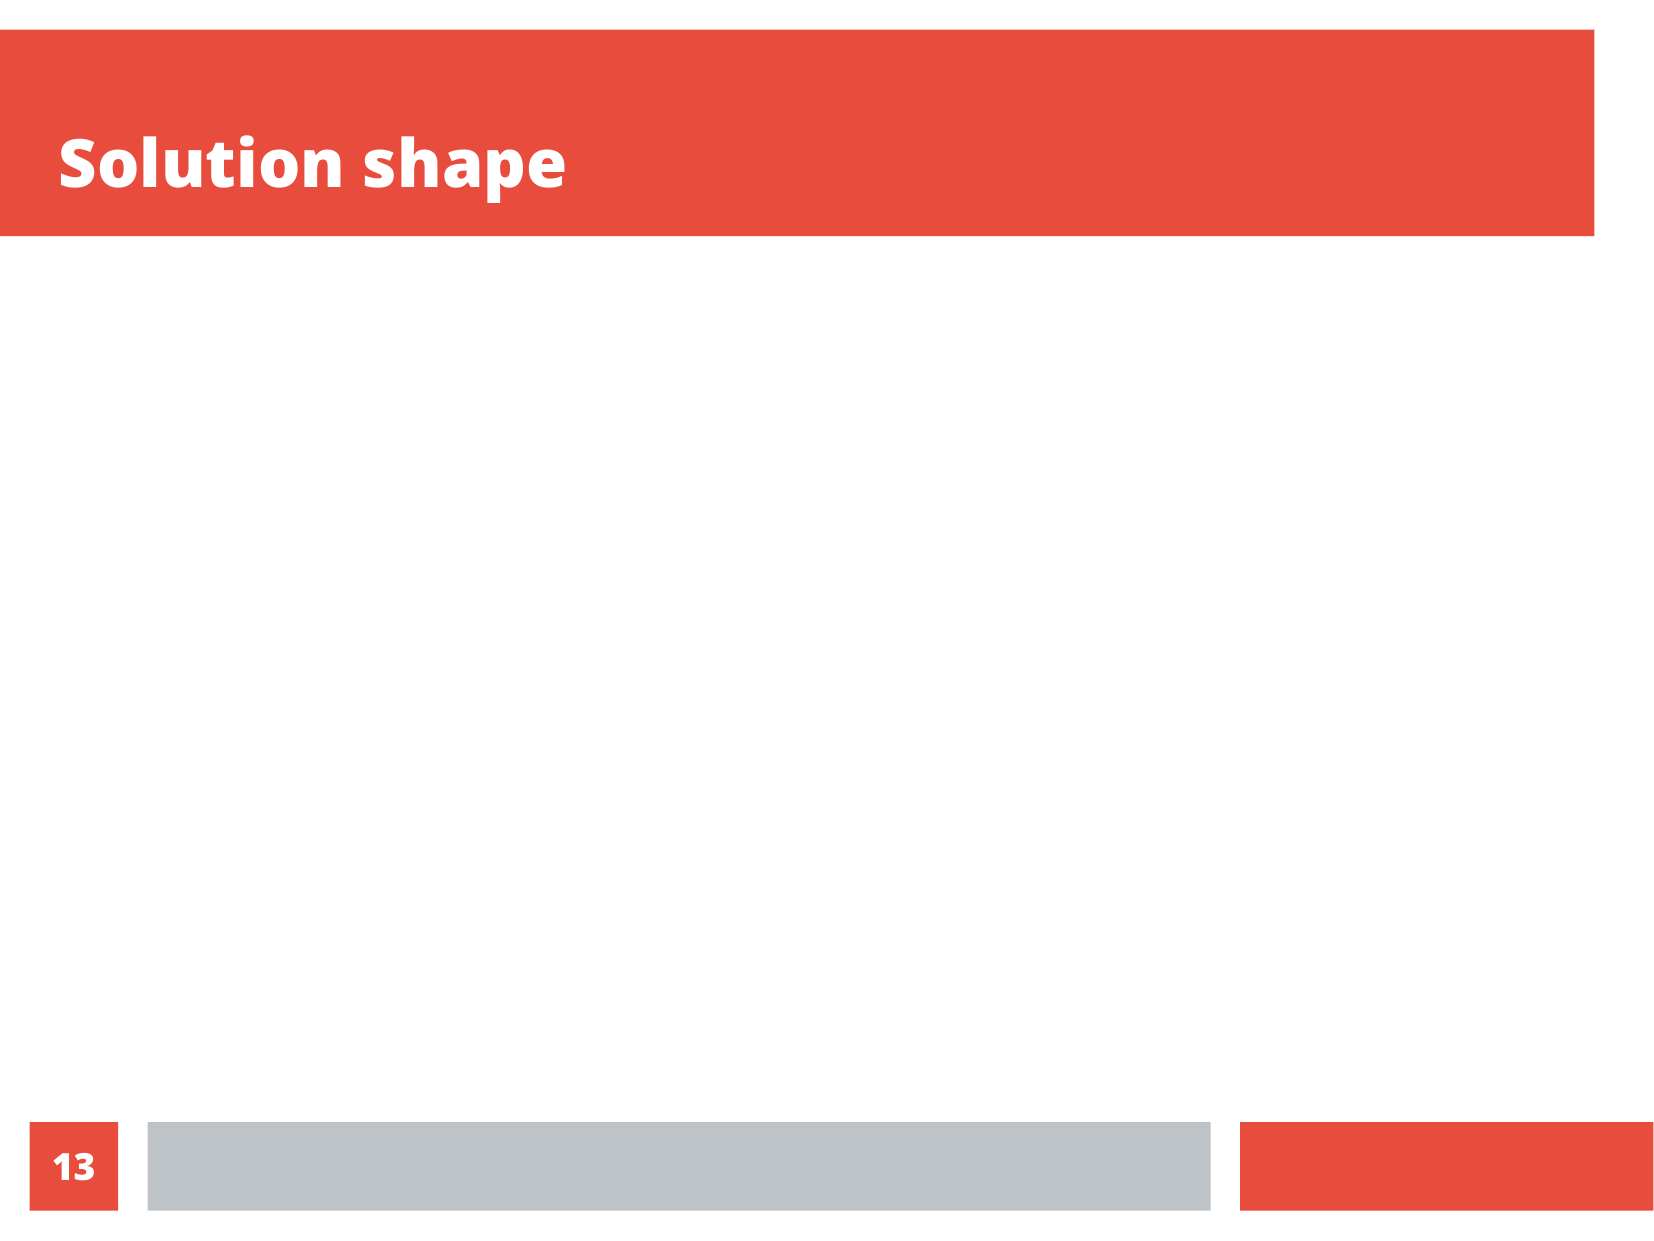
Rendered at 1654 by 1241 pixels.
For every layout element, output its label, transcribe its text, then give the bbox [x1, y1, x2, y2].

title Solution shape [59, 59, 1595, 207]
